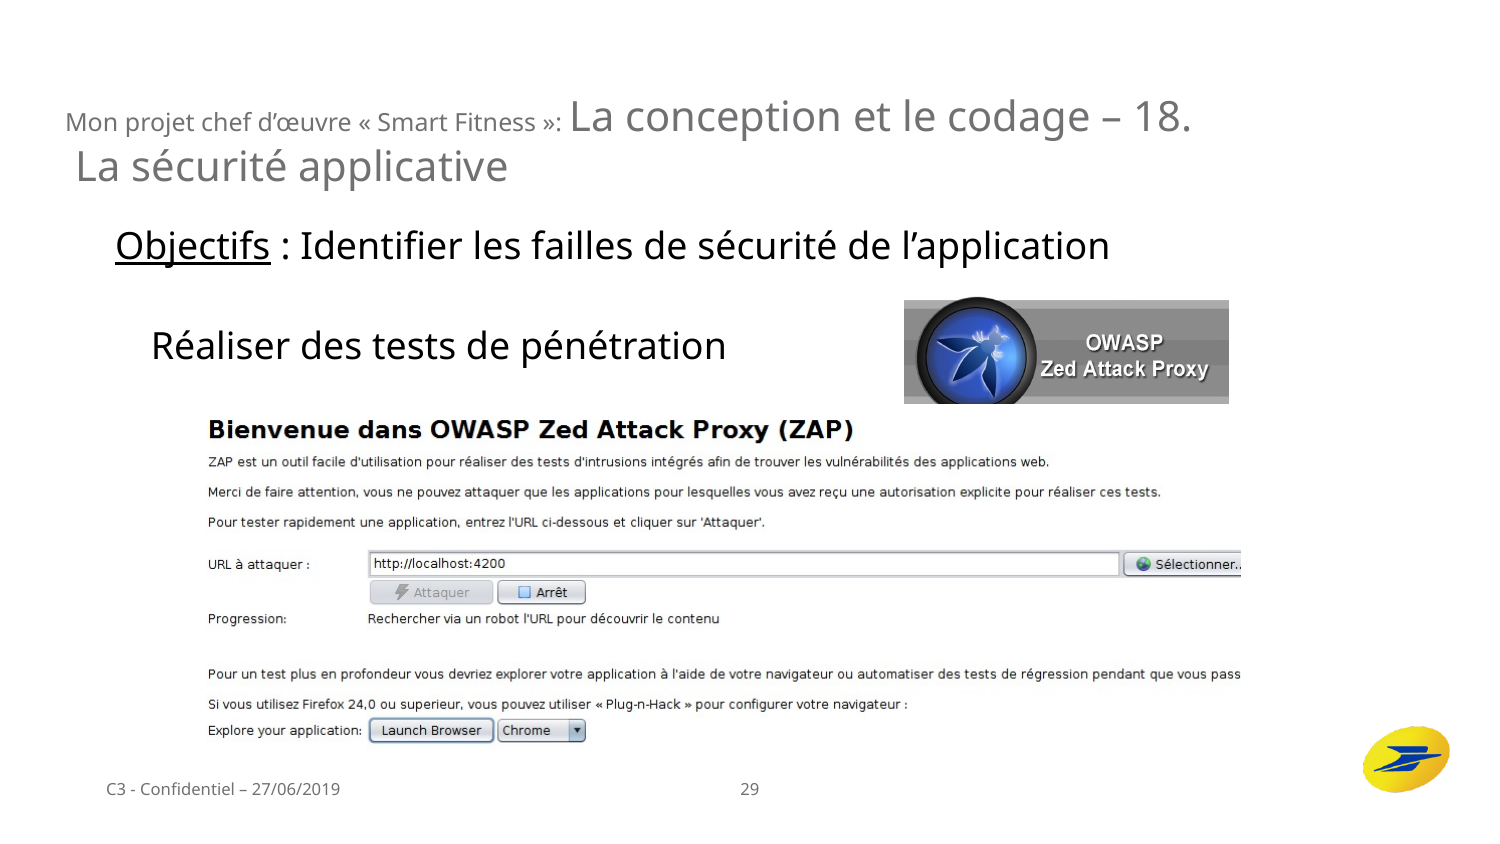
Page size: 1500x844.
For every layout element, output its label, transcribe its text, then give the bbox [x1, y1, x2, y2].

picture [206, 295, 1241, 755]
text_box Réaliser des tests de pénétration [136, 292, 743, 374]
text_box Objectifs : Identifier les failles de sécurité de l’application [100, 192, 1382, 274]
picture [1346, 702, 1465, 821]
title Mon projet chef d’œuvre « Smart Fitness »: La conception et le codage – 18. La sécurité applicative [64, 89, 1436, 169]
